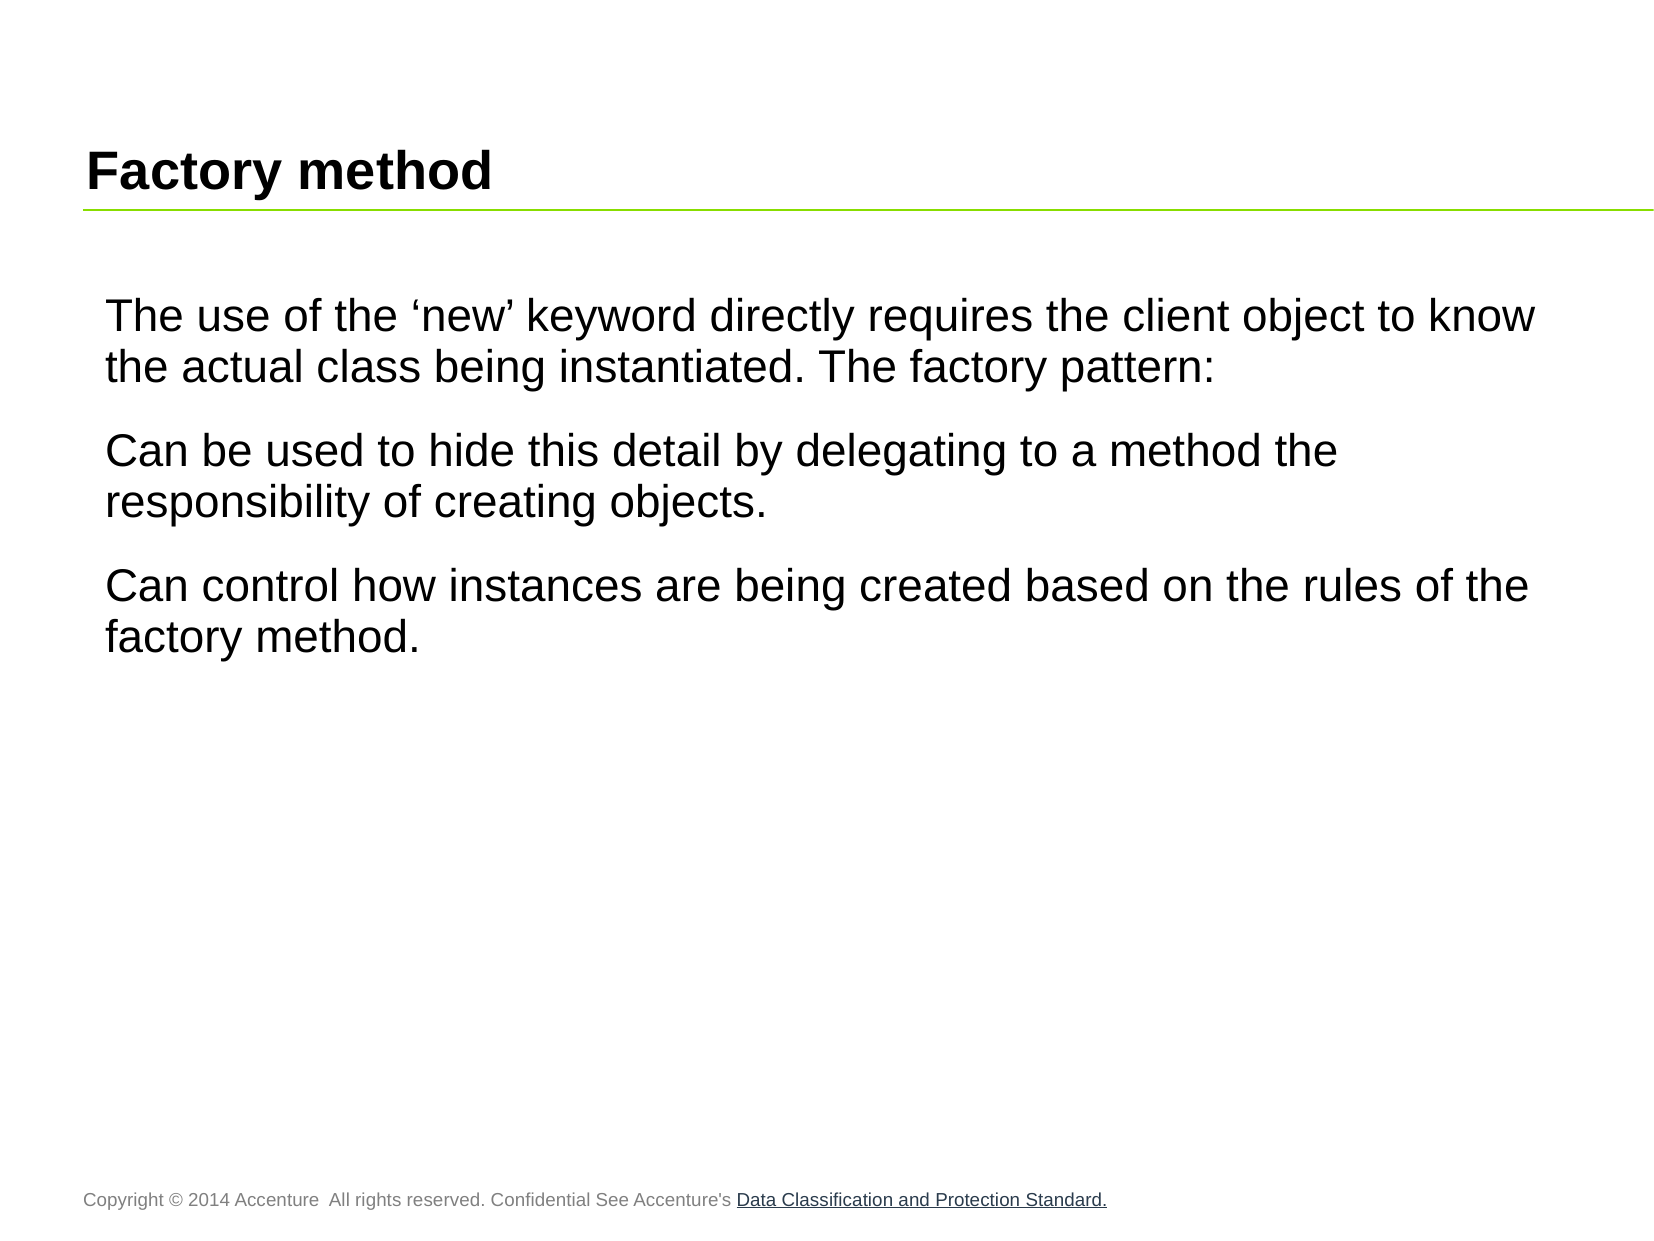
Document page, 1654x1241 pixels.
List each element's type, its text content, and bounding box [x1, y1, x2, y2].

list The use of the ‘new’ keyword directly requires the client object to know the actual class being instantiated. The factory pattern: Can be used to hide this detail by delegating to a method the responsibility of creating objects. Can control how instances are being created based on the rules of the factory method. [105, 290, 1594, 871]
title Factory method [86, 115, 1576, 226]
